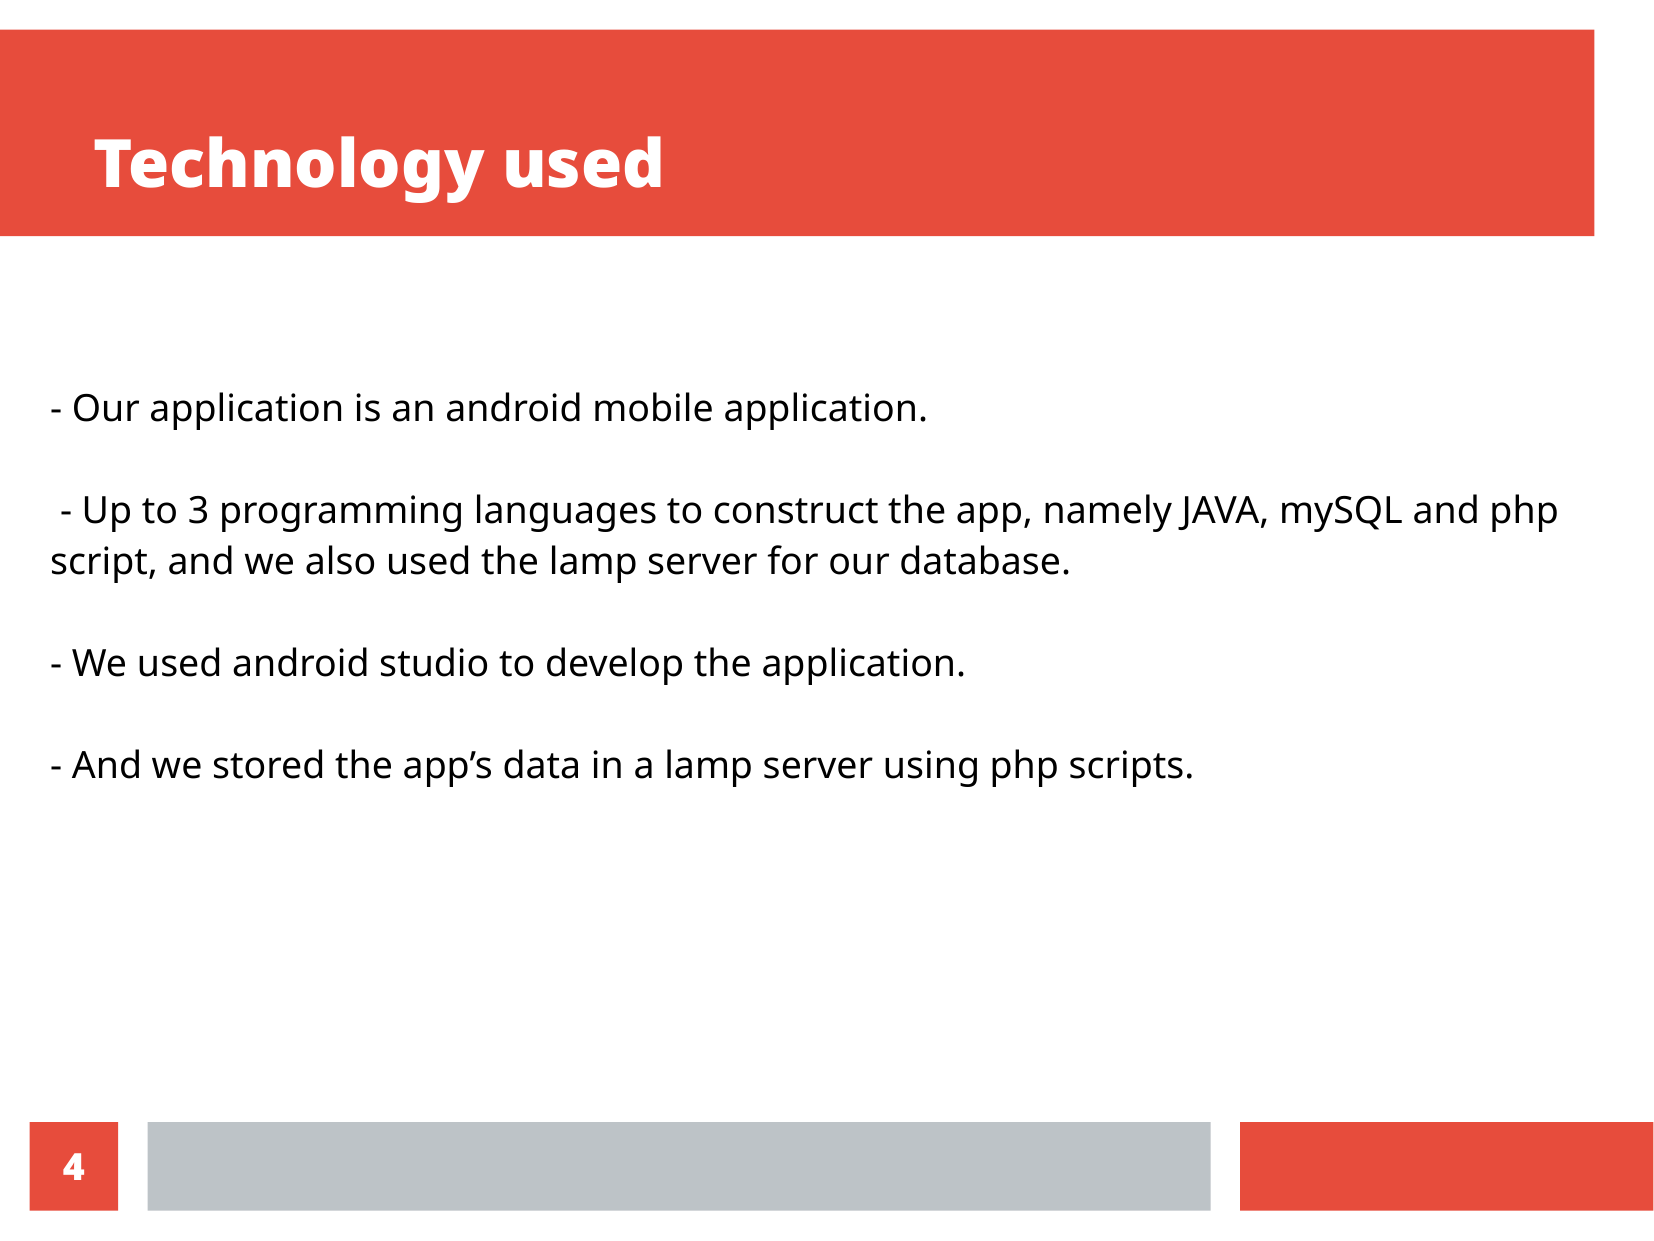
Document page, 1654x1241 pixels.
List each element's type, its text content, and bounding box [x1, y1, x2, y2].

title Technology used [59, 59, 1595, 207]
text_box - Our application is an android mobile application. - Up to 3 programming languages to construct the app, namely JAVA, mySQL and php script, and we also used the lamp server for our database. - We used android studio to develop the application. - And we stored the app’s data in a lamp server using php scripts. [35, 271, 1619, 1087]
